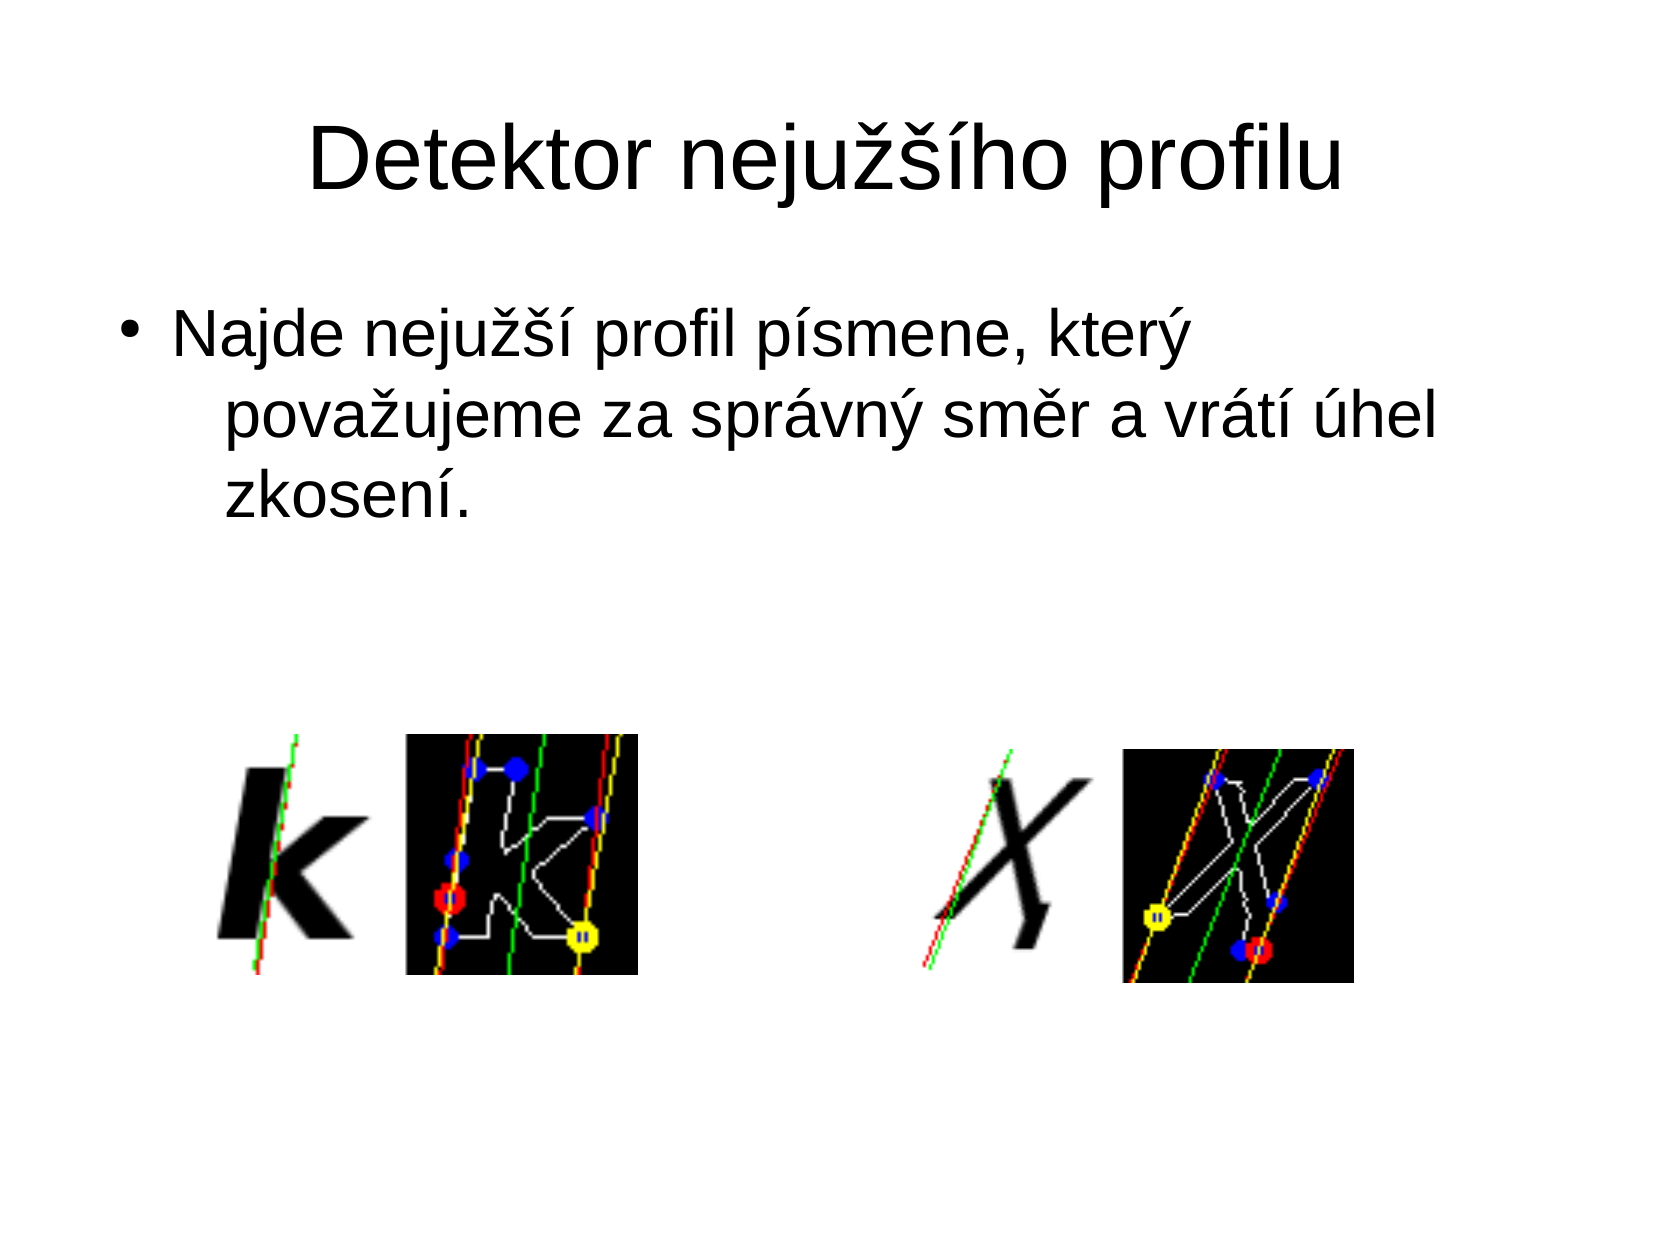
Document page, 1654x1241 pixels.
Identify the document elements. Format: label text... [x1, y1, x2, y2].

title Detektor nejužšího profilu [82, 49, 1571, 257]
list Najde nejužší profil písmene, který považujeme za správný směr a vrátí úhel zkosení. [82, 290, 1571, 1109]
picture [900, 750, 1354, 983]
picture [184, 734, 638, 976]
